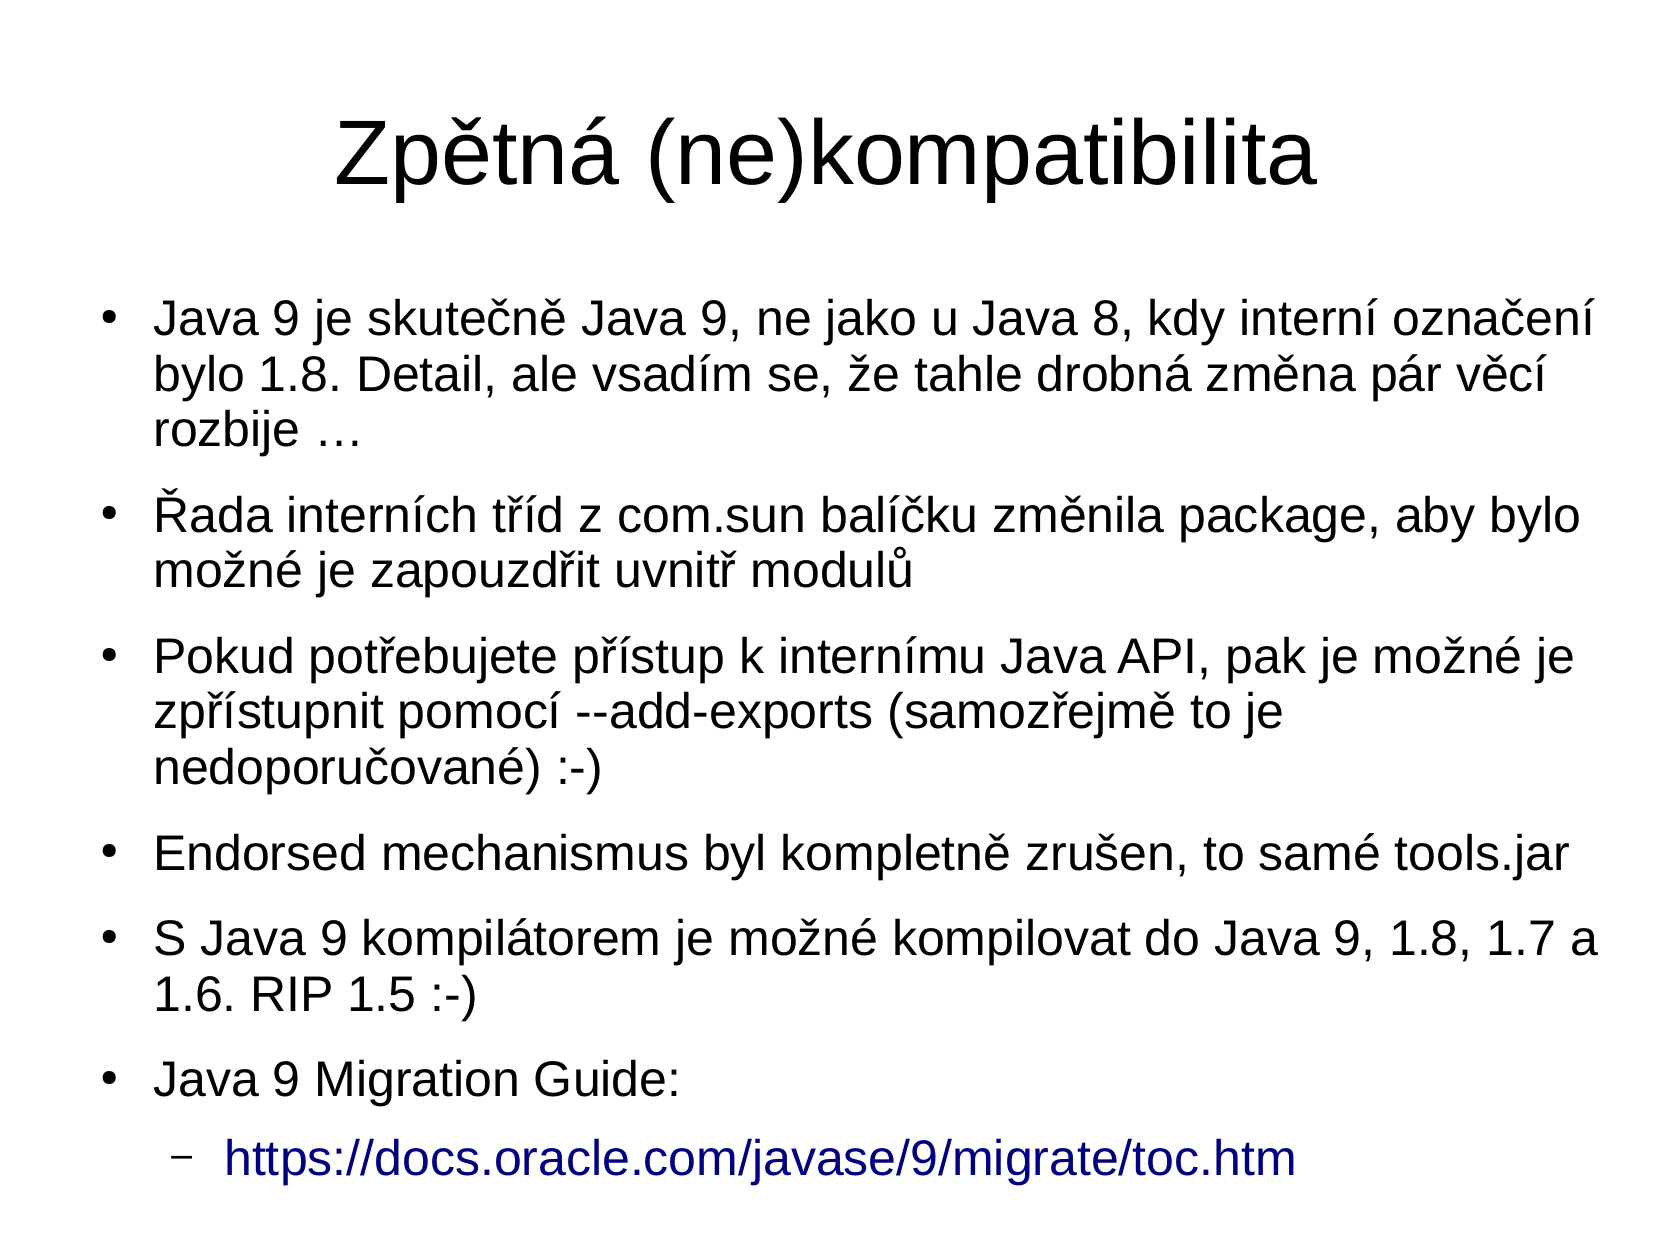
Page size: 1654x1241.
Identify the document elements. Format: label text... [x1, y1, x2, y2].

title Zpětná (ne)kompatibilita [82, 49, 1571, 257]
list Java 9 je skutečně Java 9, ne jako u Java 8, kdy interní označení bylo 1.8. Detail, ale vsadím se, že tahle drobná změna pár věcí rozbije … Řada interních tříd z com.sun balíčku změnila package, aby bylo možné je zapouzdřit uvnitř modulů Pokud potřebujete přístup k internímu Java API, pak je možné je zpřístupnit pomocí --add-exports (samozřejmě to je nedoporučované) :-) Endorsed mechanismus byl kompletně zrušen, to samé tools.jar S Java 9 kompilátorem je možné kompilovat do Java 9, 1.8, 1.7 a 1.6. RIP 1.5 :-) Java 9 Migration Guide: https://docs.oracle.com/javase/9/migrate/toc.htm [82, 290, 1630, 1193]
